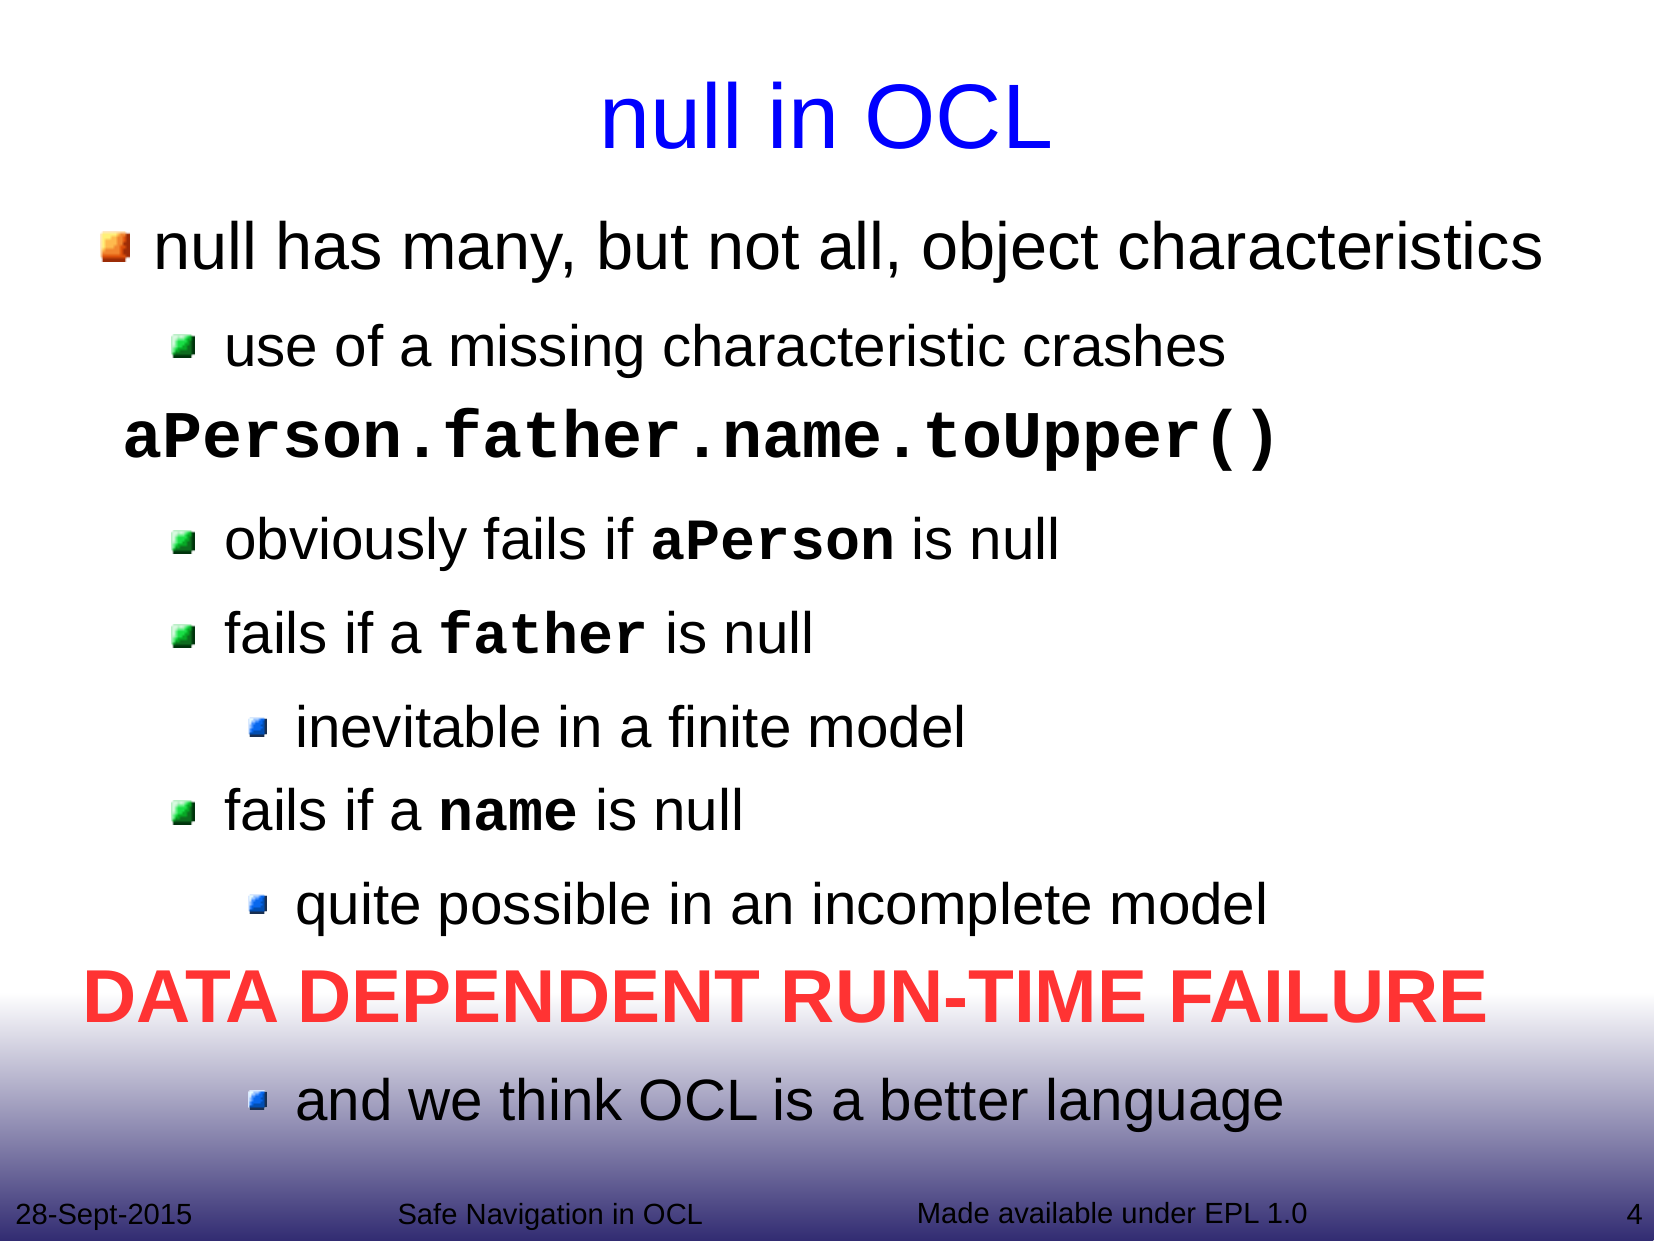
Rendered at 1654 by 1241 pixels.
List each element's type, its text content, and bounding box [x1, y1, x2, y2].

title null in OCL [82, 49, 1571, 185]
list null has many, but not all, object characteristics use of a missing characteristic crashes aPerson.father.name.toUpper() obviously fails if aPerson is null fails if a father is null inevitable in a finite model fails if a name is null quite possible in an incomplete model DATA DEPENDENT RUN-TIME FAILURE and we think OCL is a better language [82, 209, 1571, 1228]
